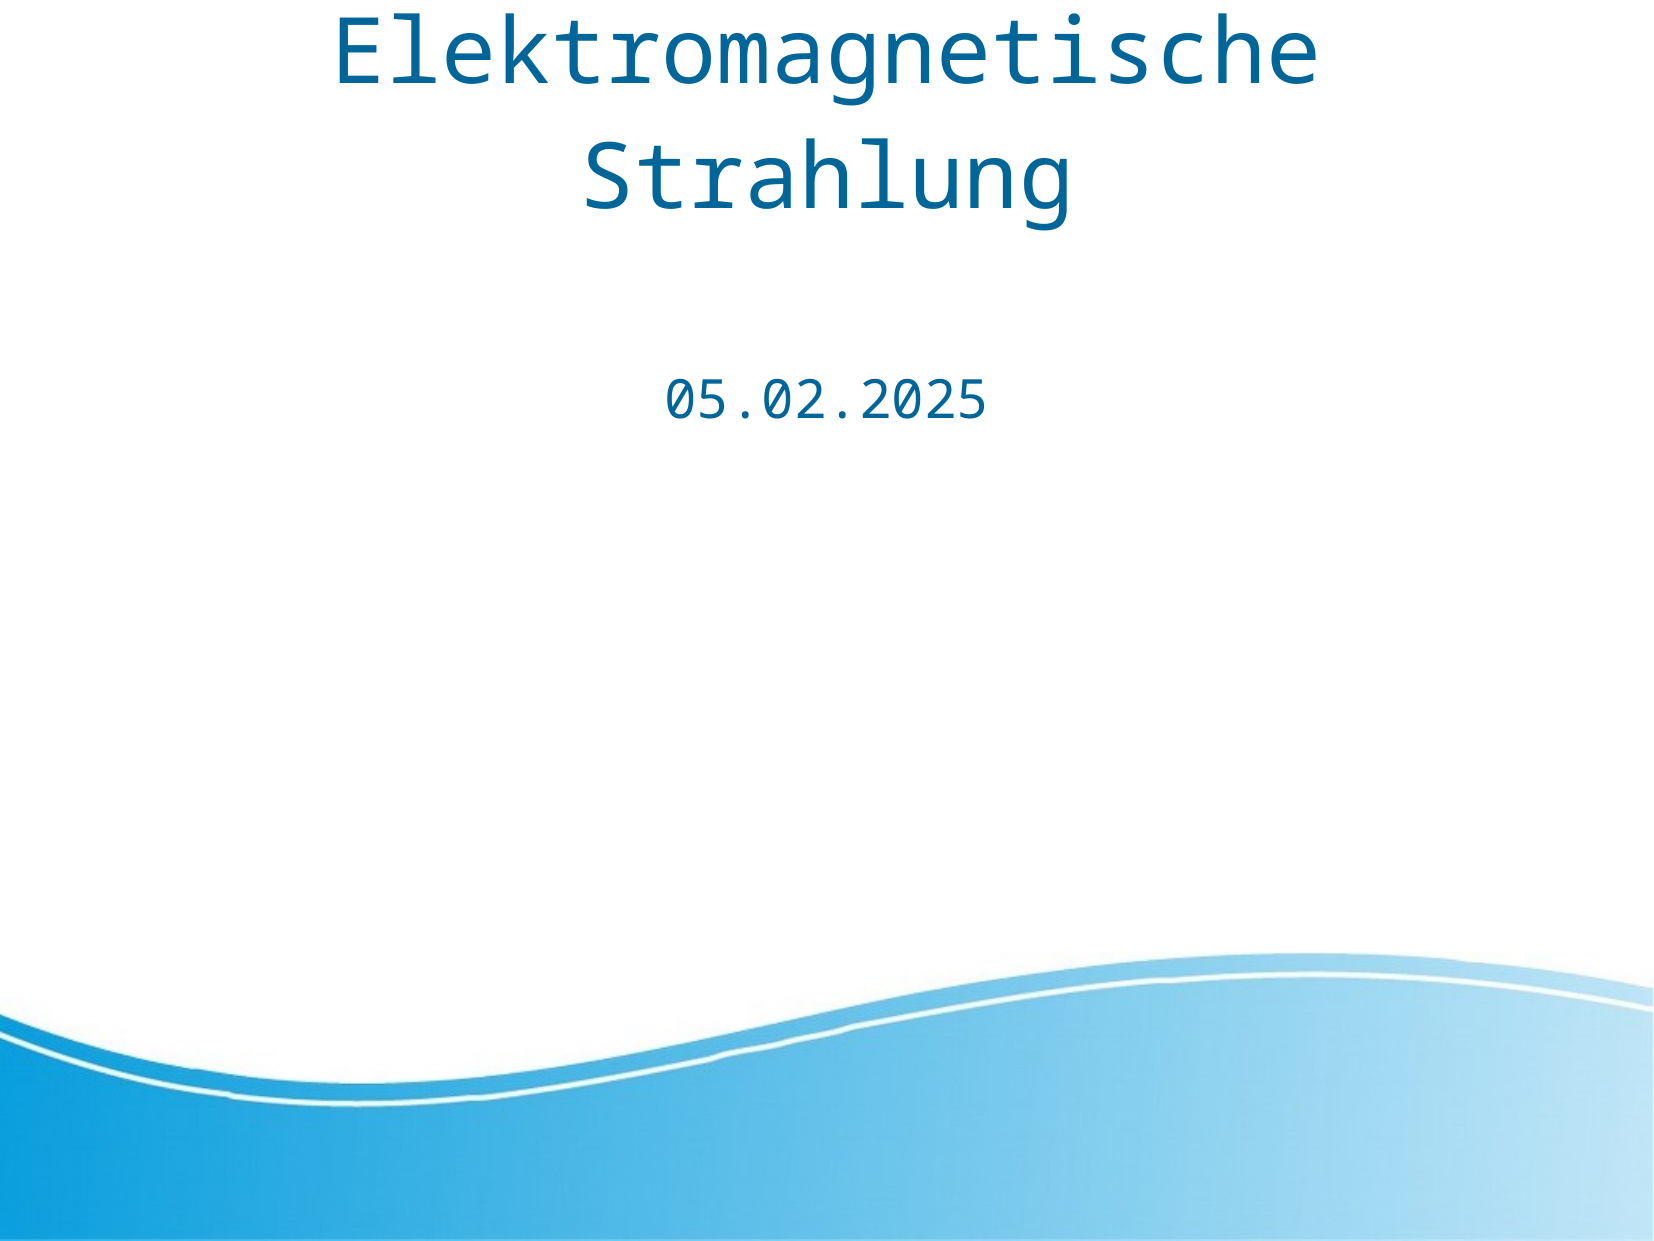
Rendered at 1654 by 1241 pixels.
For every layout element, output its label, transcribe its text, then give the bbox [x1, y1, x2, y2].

title Elektromagnetische Strahlung 05.02.2025 [82, 51, 1571, 369]
picture [0, 952, 1654, 1241]
